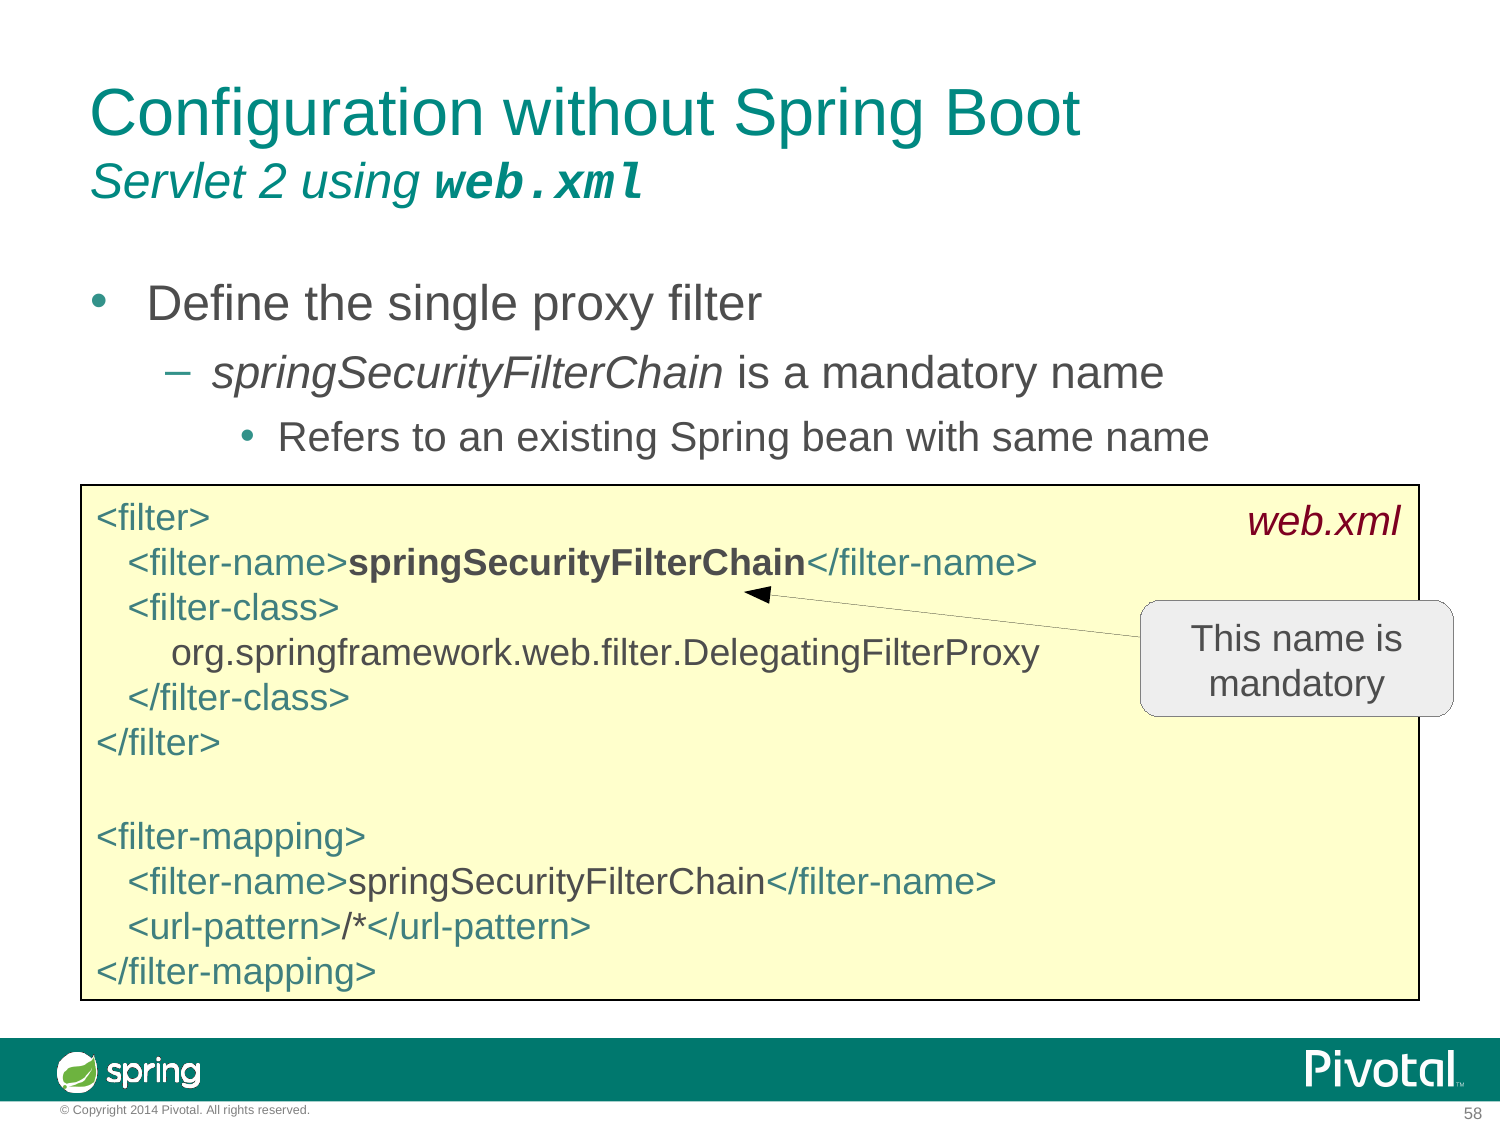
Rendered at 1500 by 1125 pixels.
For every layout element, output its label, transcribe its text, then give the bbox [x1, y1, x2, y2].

picture [1306, 1050, 1464, 1087]
picture [32, 1041, 210, 1103]
text_box web.xml [1232, 486, 1416, 552]
list Define the single proxy filter springSecurityFilterChain is a mandatory name Refers to an existing Spring bean with same name [75, 262, 1426, 931]
title Configuration without Spring Boot Servlet 2 using web.xml [75, 45, 1426, 233]
text_box This name is mandatory [1140, 600, 1454, 717]
text_box <filter> <filter-name>springSecurityFilterChain</filter-name> <filter-class> org.springframework.web.filter.DelegatingFilterProxy </filter-class> </filter> <filter-mapping> <filter-name>springSecurityFilterChain</filter-name> <url-pattern>/*</url-pattern> </filter-mapping> [81, 484, 1419, 1001]
